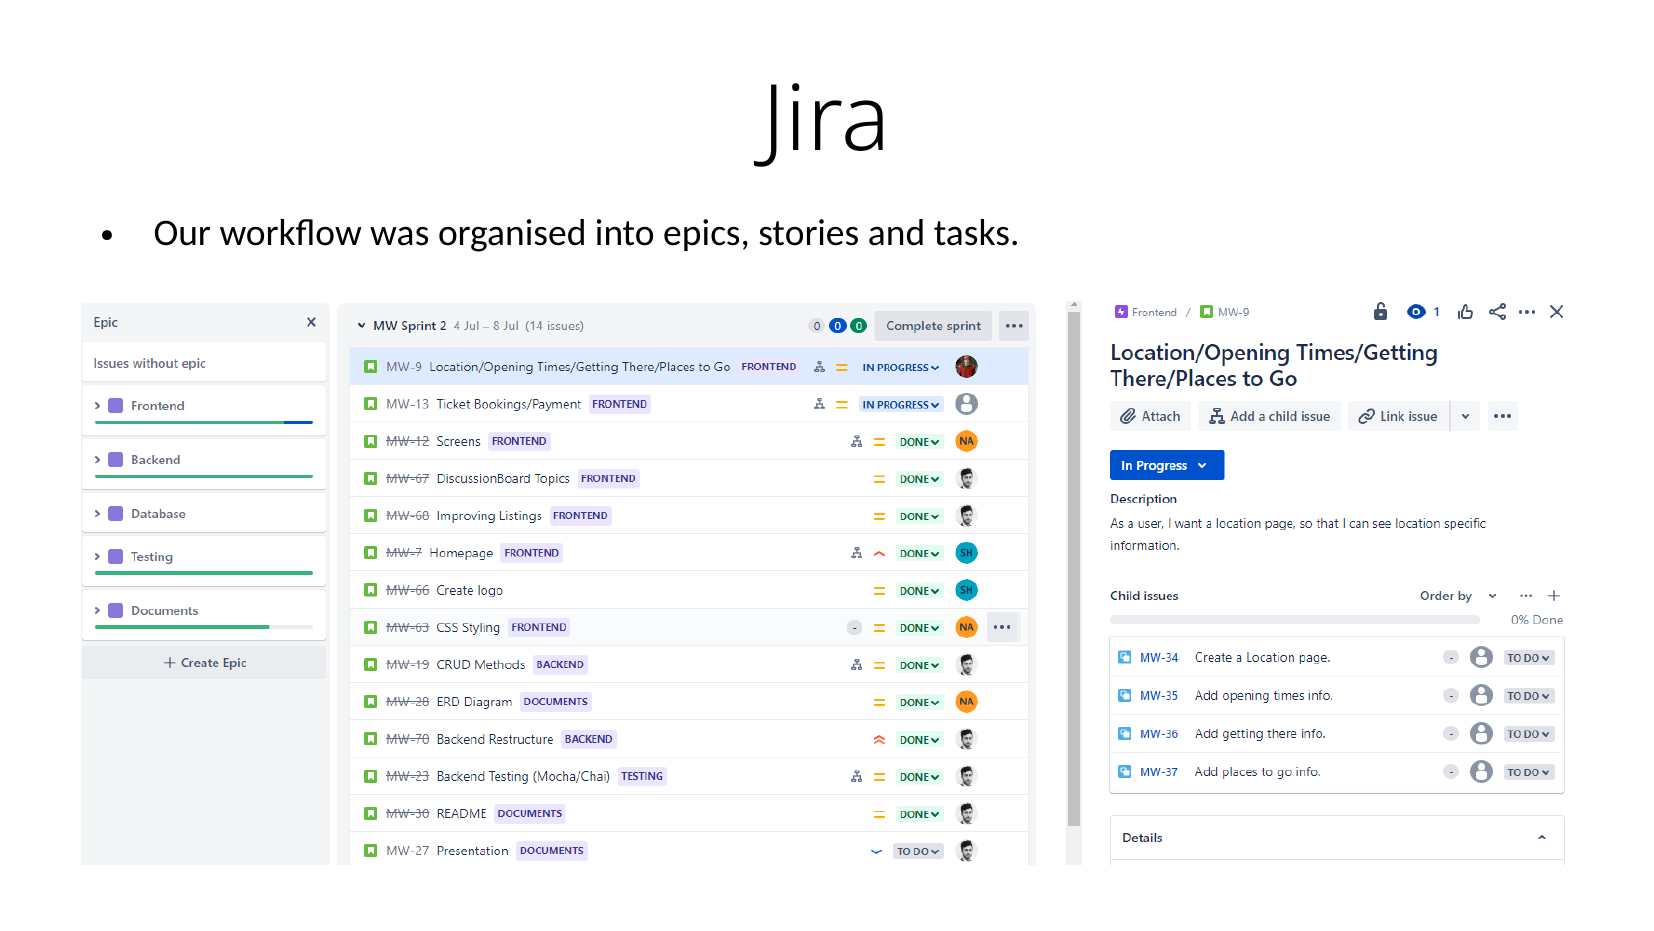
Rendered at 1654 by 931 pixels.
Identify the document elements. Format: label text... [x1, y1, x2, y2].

picture [81, 301, 1574, 865]
list Our workflow was organised into epics, stories and tasks. [82, 217, 1565, 296]
title Jira [82, 37, 1571, 193]
